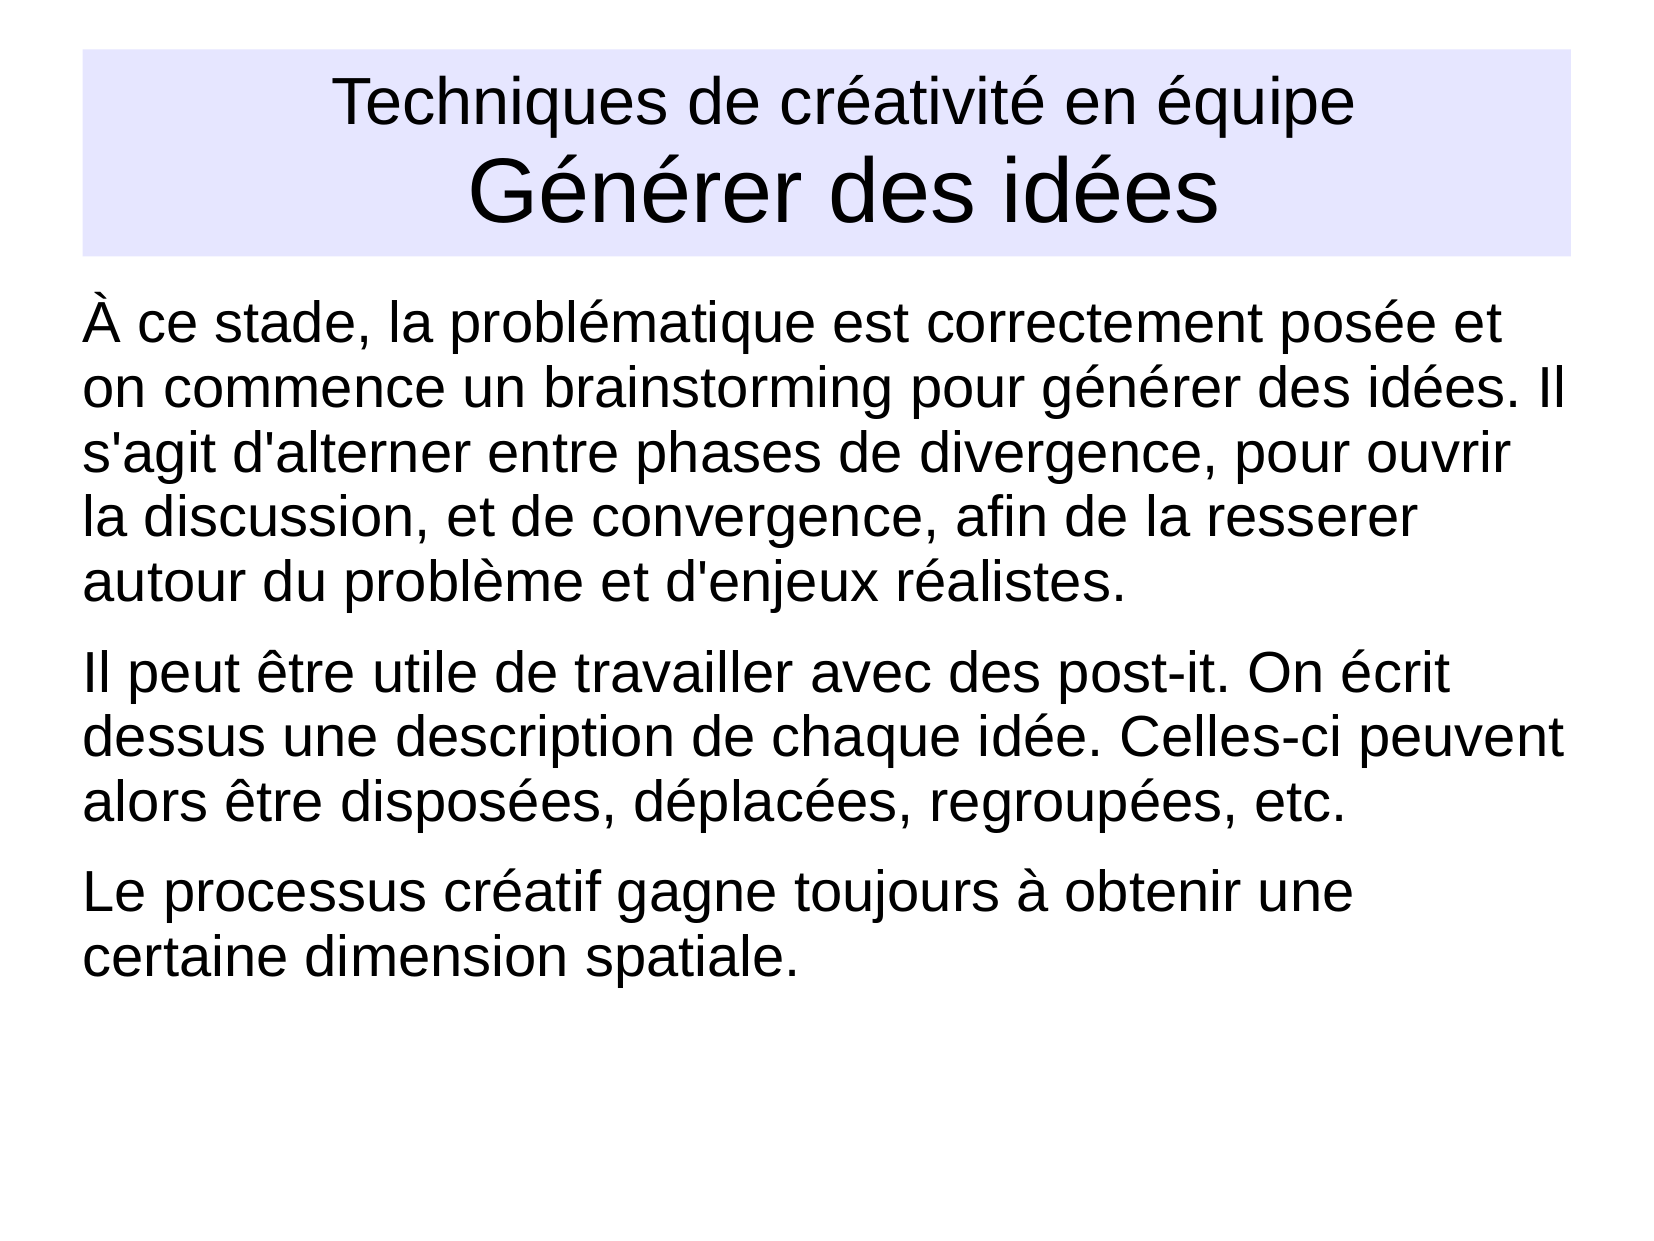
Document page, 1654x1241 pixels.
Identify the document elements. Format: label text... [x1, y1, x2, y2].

title Techniques de créativité en équipe Générer des idées [82, 49, 1571, 257]
list À ce stade, la problématique est correctement posée et on commence un brainstorming pour générer des idées. Il s'agit d'alterner entre phases de divergence, pour ouvrir la discussion, et de convergence, afin de la resserer autour du problème et d'enjeux réalistes. Il peut être utile de travailler avec des post-it. On écrit dessus une description de chaque idée. Celles-ci peuvent alors être disposées, déplacées, regroupées, etc. Le processus créatif gagne toujours à obtenir une certaine dimension spatiale. [82, 290, 1571, 1010]
